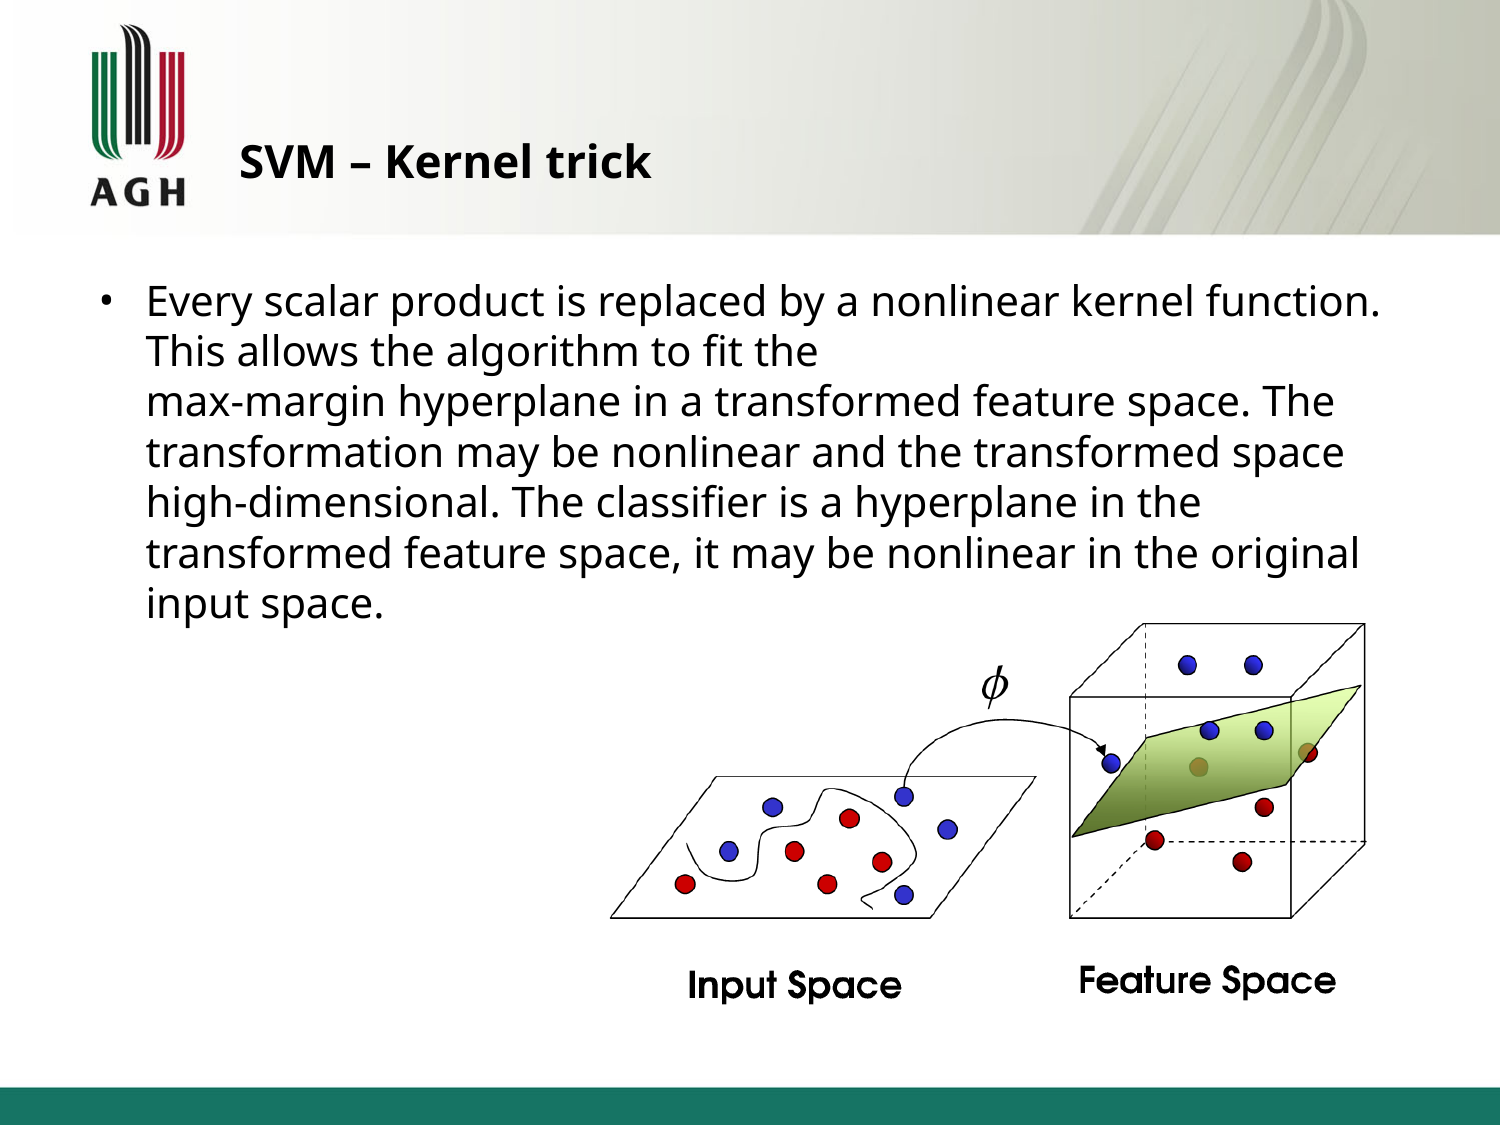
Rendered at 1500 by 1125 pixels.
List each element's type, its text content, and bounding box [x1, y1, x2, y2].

text_box SVM – Kernel trick [224, 125, 1500, 196]
picture [0, 0, 1500, 1125]
text_box Every scalar product is replaced by a nonlinear kernel function. This allows the algorithm to fit the max-margin hyperplane in a transformed feature space. The transformation may be nonlinear and the transformed space high-dimensional. The classifier is a hyperplane in the transformed feature space, it may be nonlinear in the original input space. [83, 266, 1429, 638]
